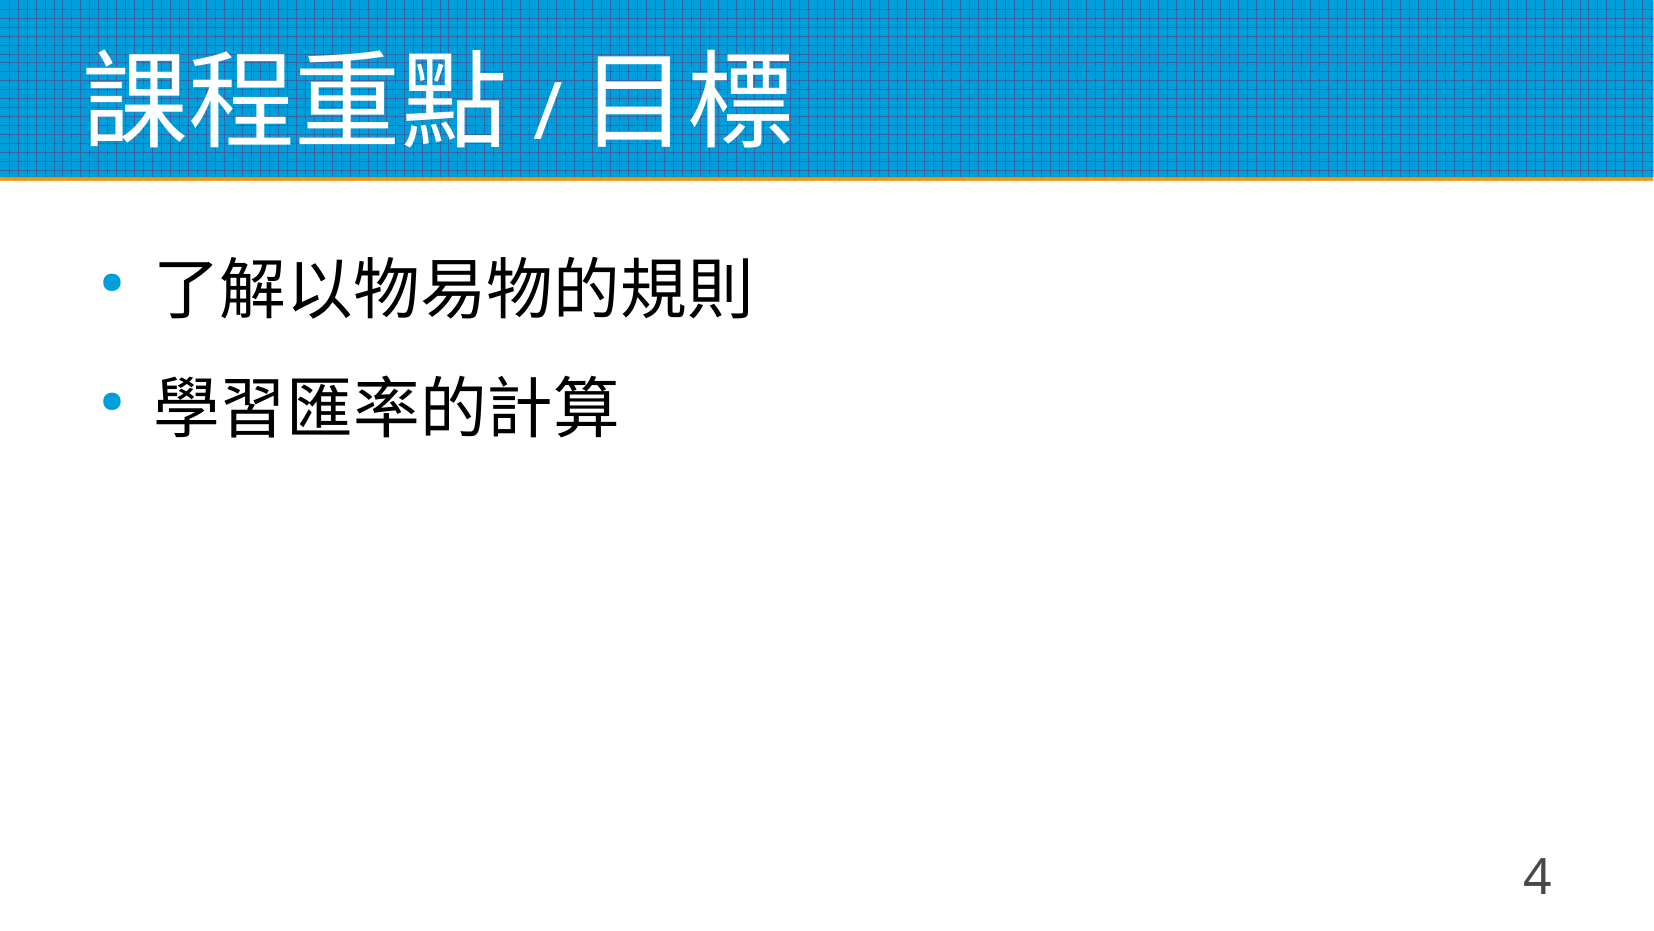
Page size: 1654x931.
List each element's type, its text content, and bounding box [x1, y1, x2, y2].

list 了解以物易物的規則 學習匯率的計算 [82, 236, 1563, 811]
title 課程重點/目標 [82, 14, 1571, 171]
